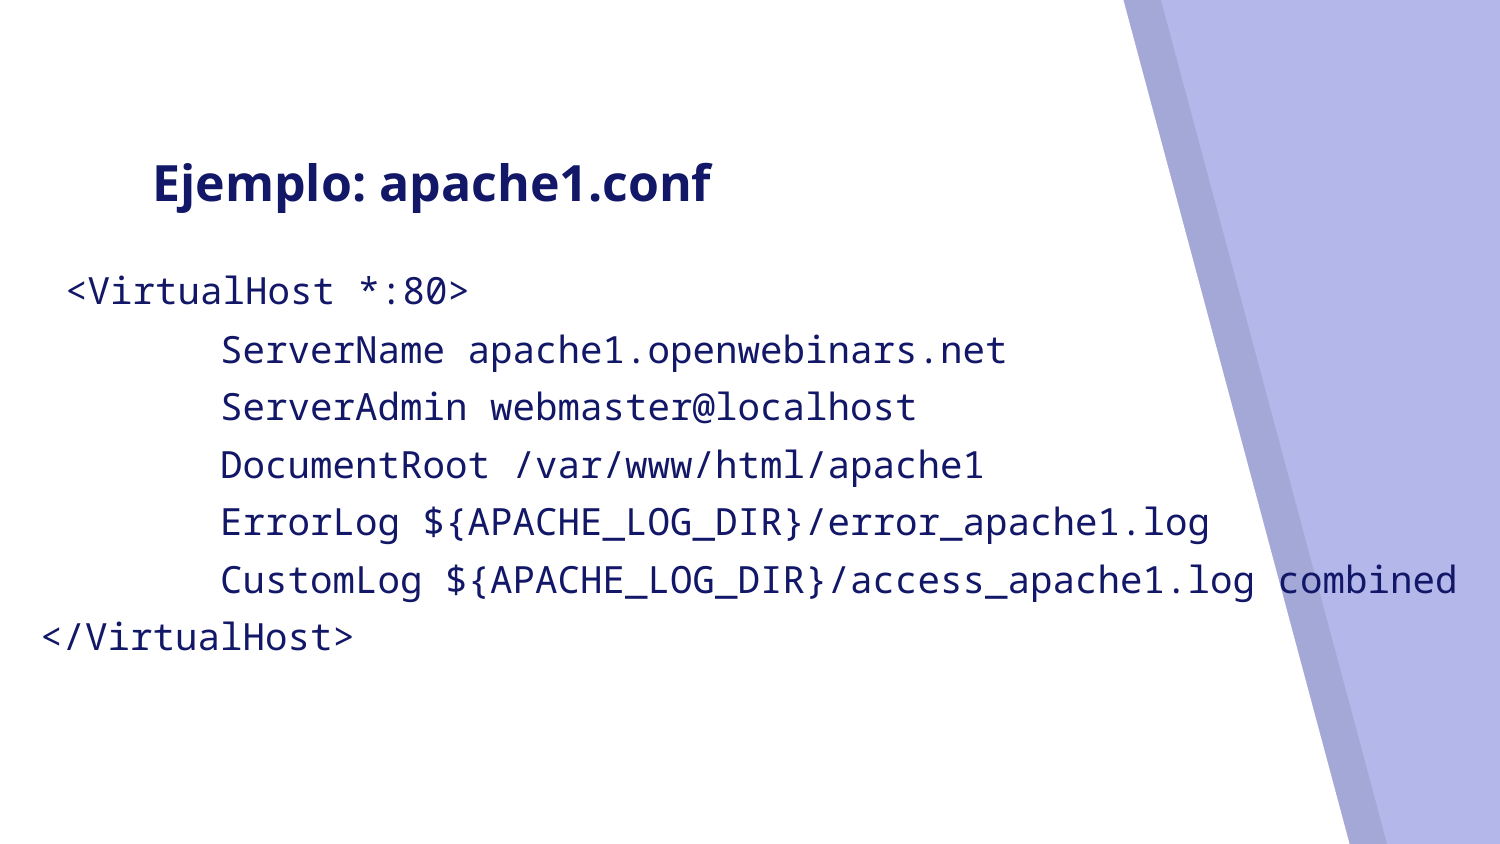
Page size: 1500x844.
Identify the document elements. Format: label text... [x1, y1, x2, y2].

list <VirtualHost *:80> ServerName apache1.openwebinars.net ServerAdmin webmaster@localhost DocumentRoot /var/www/html/apache1 ErrorLog ${APACHE_LOG_DIR}/error_apache1.log CustomLog ${APACHE_LOG_DIR}/access_apache1.log combined </VirtualHost> [25, 248, 1500, 497]
title Ejemplo: apache1.conf [137, 146, 1276, 227]
